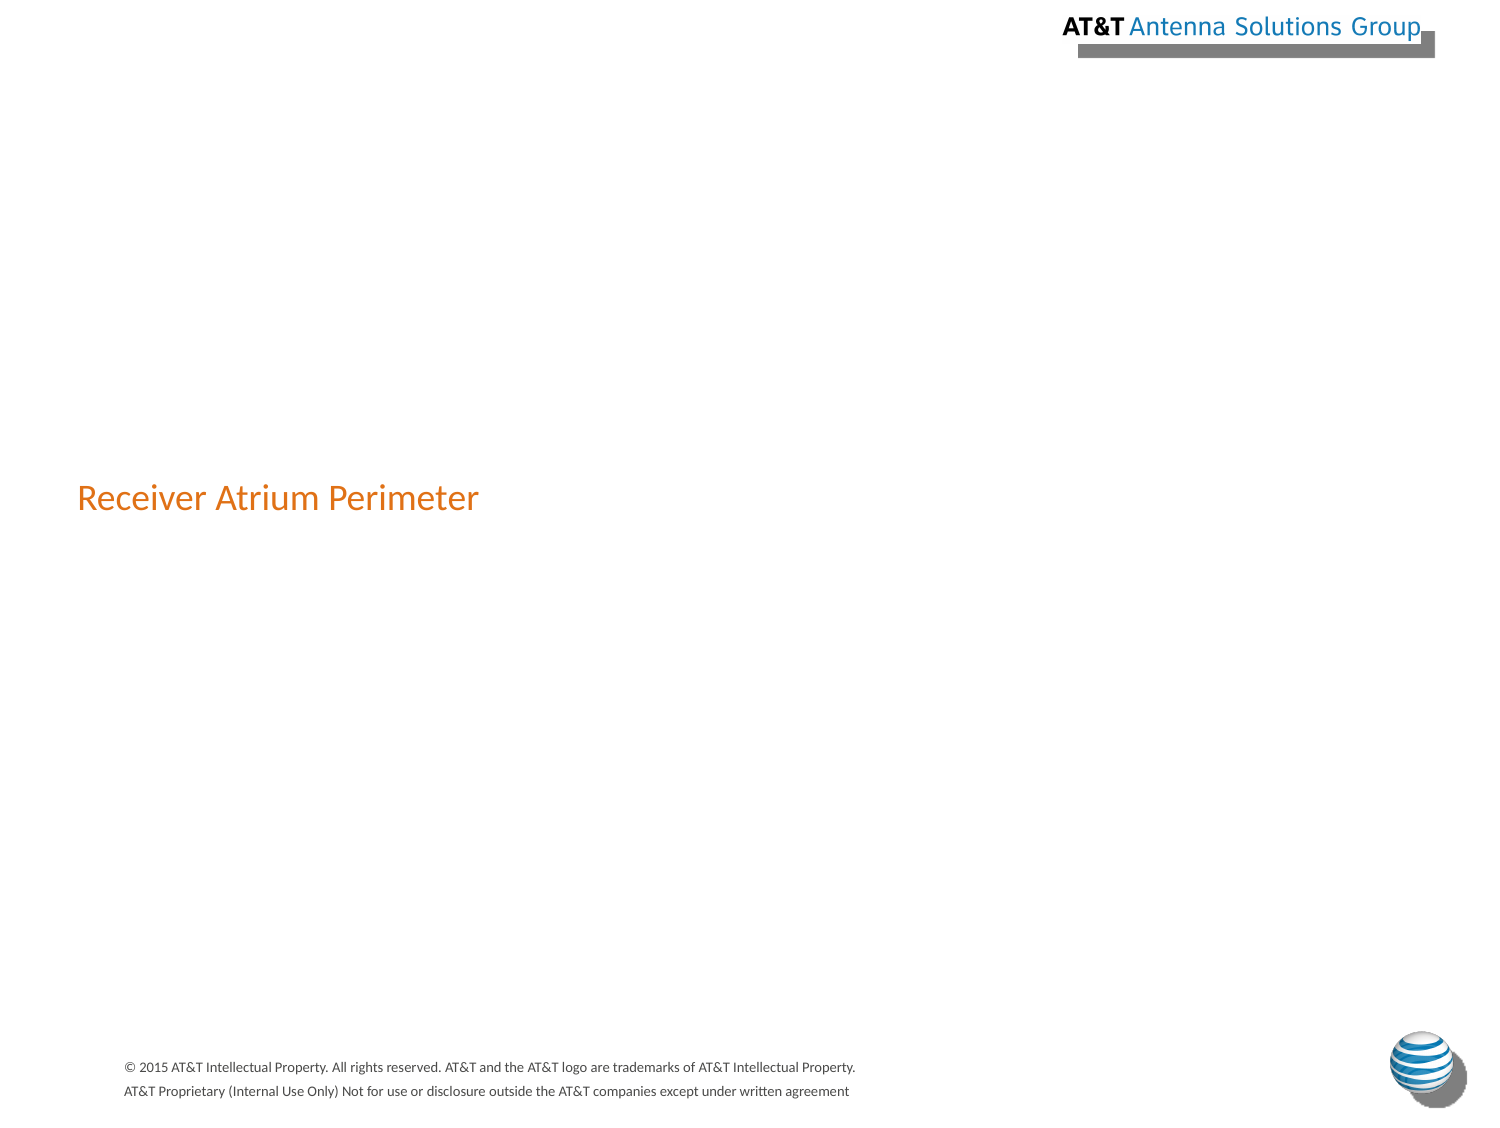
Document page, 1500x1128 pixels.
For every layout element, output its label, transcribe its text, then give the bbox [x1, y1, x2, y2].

picture [1062, 15, 1421, 44]
text_box Receiver Atrium Perimeter [62, 468, 1500, 1128]
